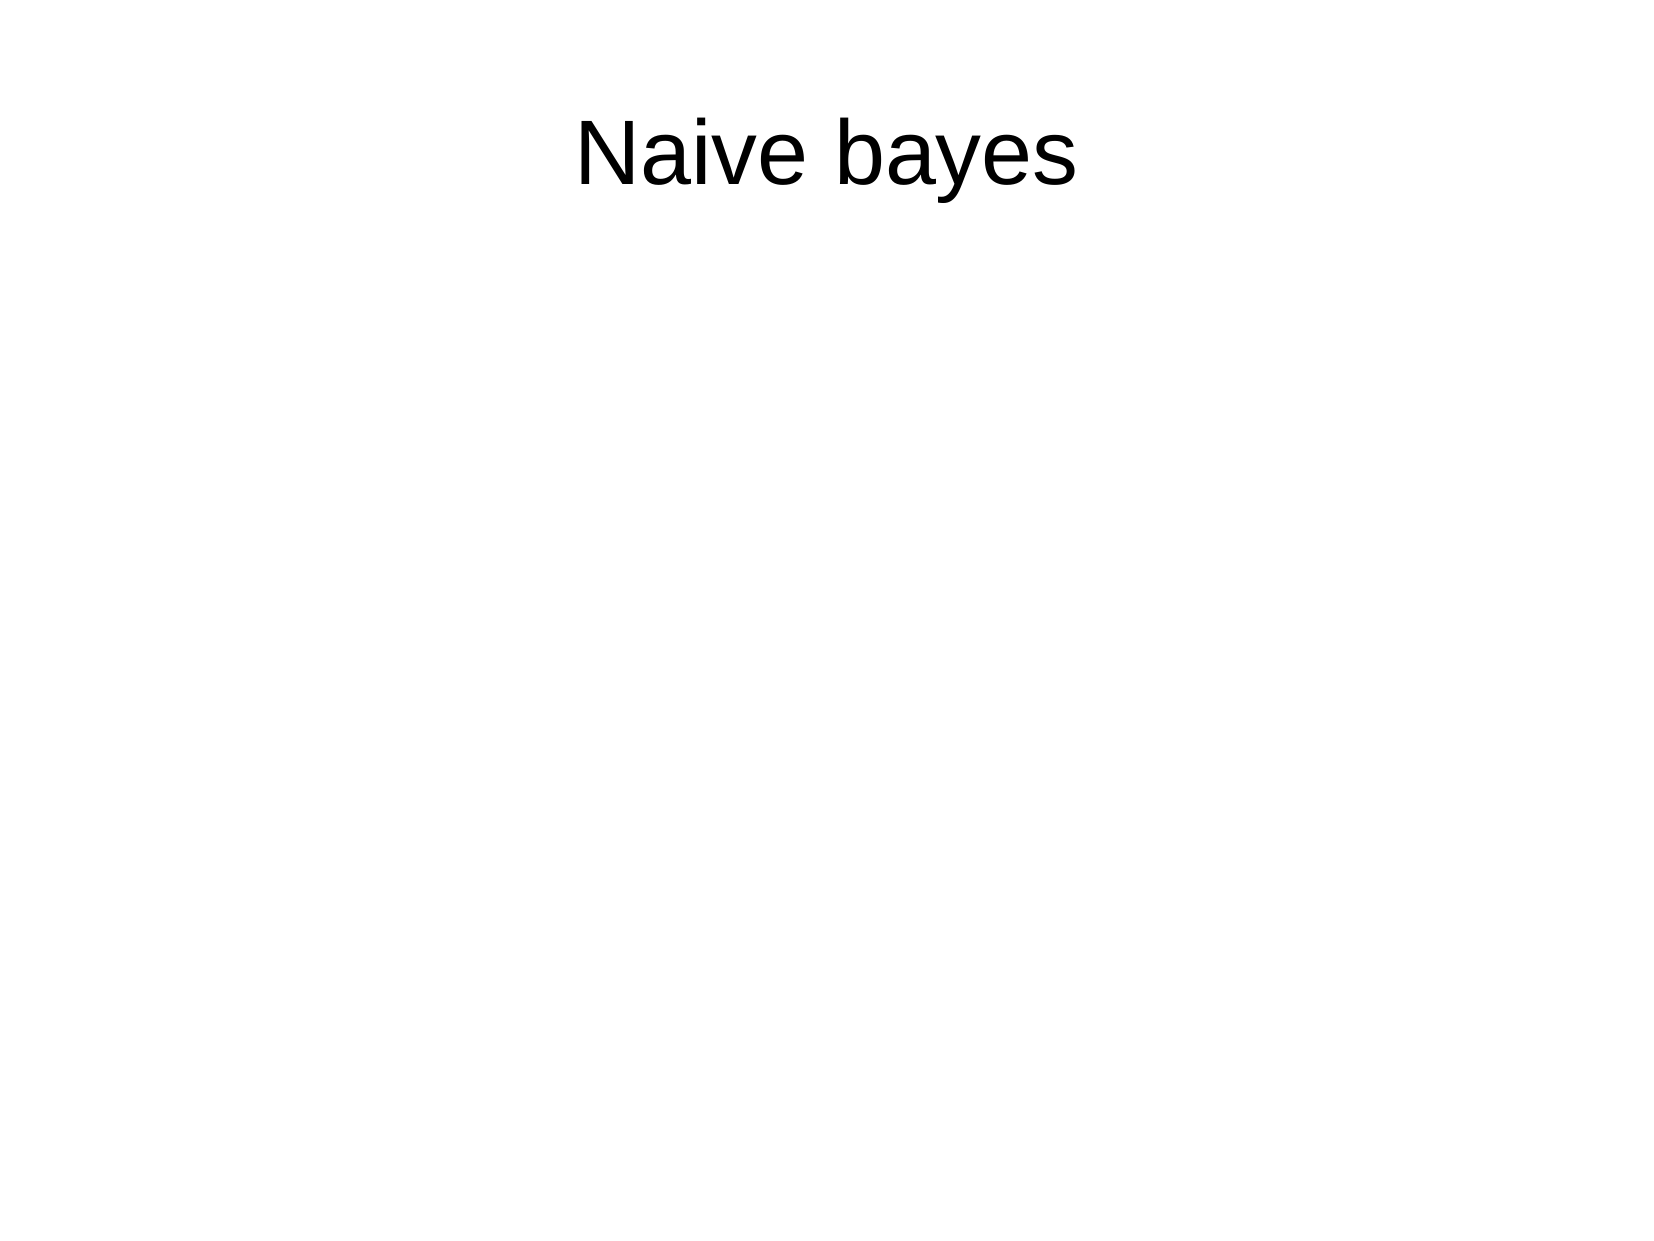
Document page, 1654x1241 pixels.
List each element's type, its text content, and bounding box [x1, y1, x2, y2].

title Naive bayes [82, 49, 1571, 257]
